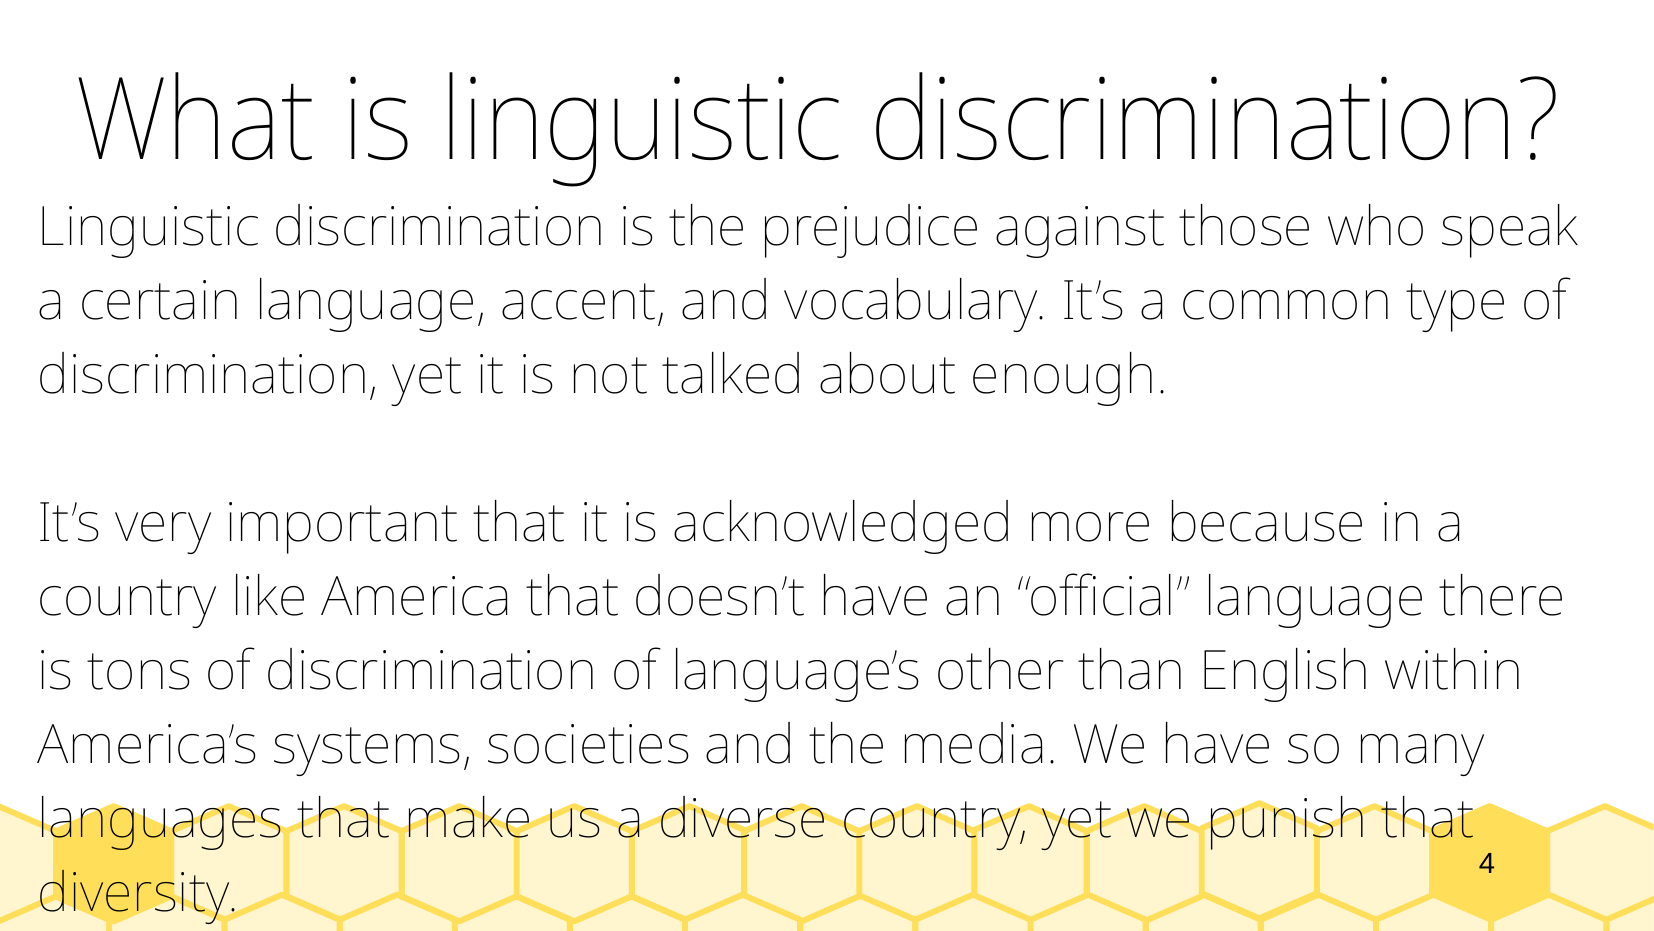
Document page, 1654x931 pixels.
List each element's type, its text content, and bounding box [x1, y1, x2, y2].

text_box Linguistic discrimination is the prejudice against those who speak a certain language, accent, and vocabulary. It’s a common type of discrimination, yet it is not talked about enough. It’s very important that it is acknowledged more because in a country like America that doesn’t have an “official” language there is tons of discrimination of language’s other than English within America’s systems, societies and the media. We have so many languages that make us a diverse country, yet we punish that diversity. [37, 187, 1617, 917]
title What is linguistic discrimination? [75, 37, 1564, 187]
